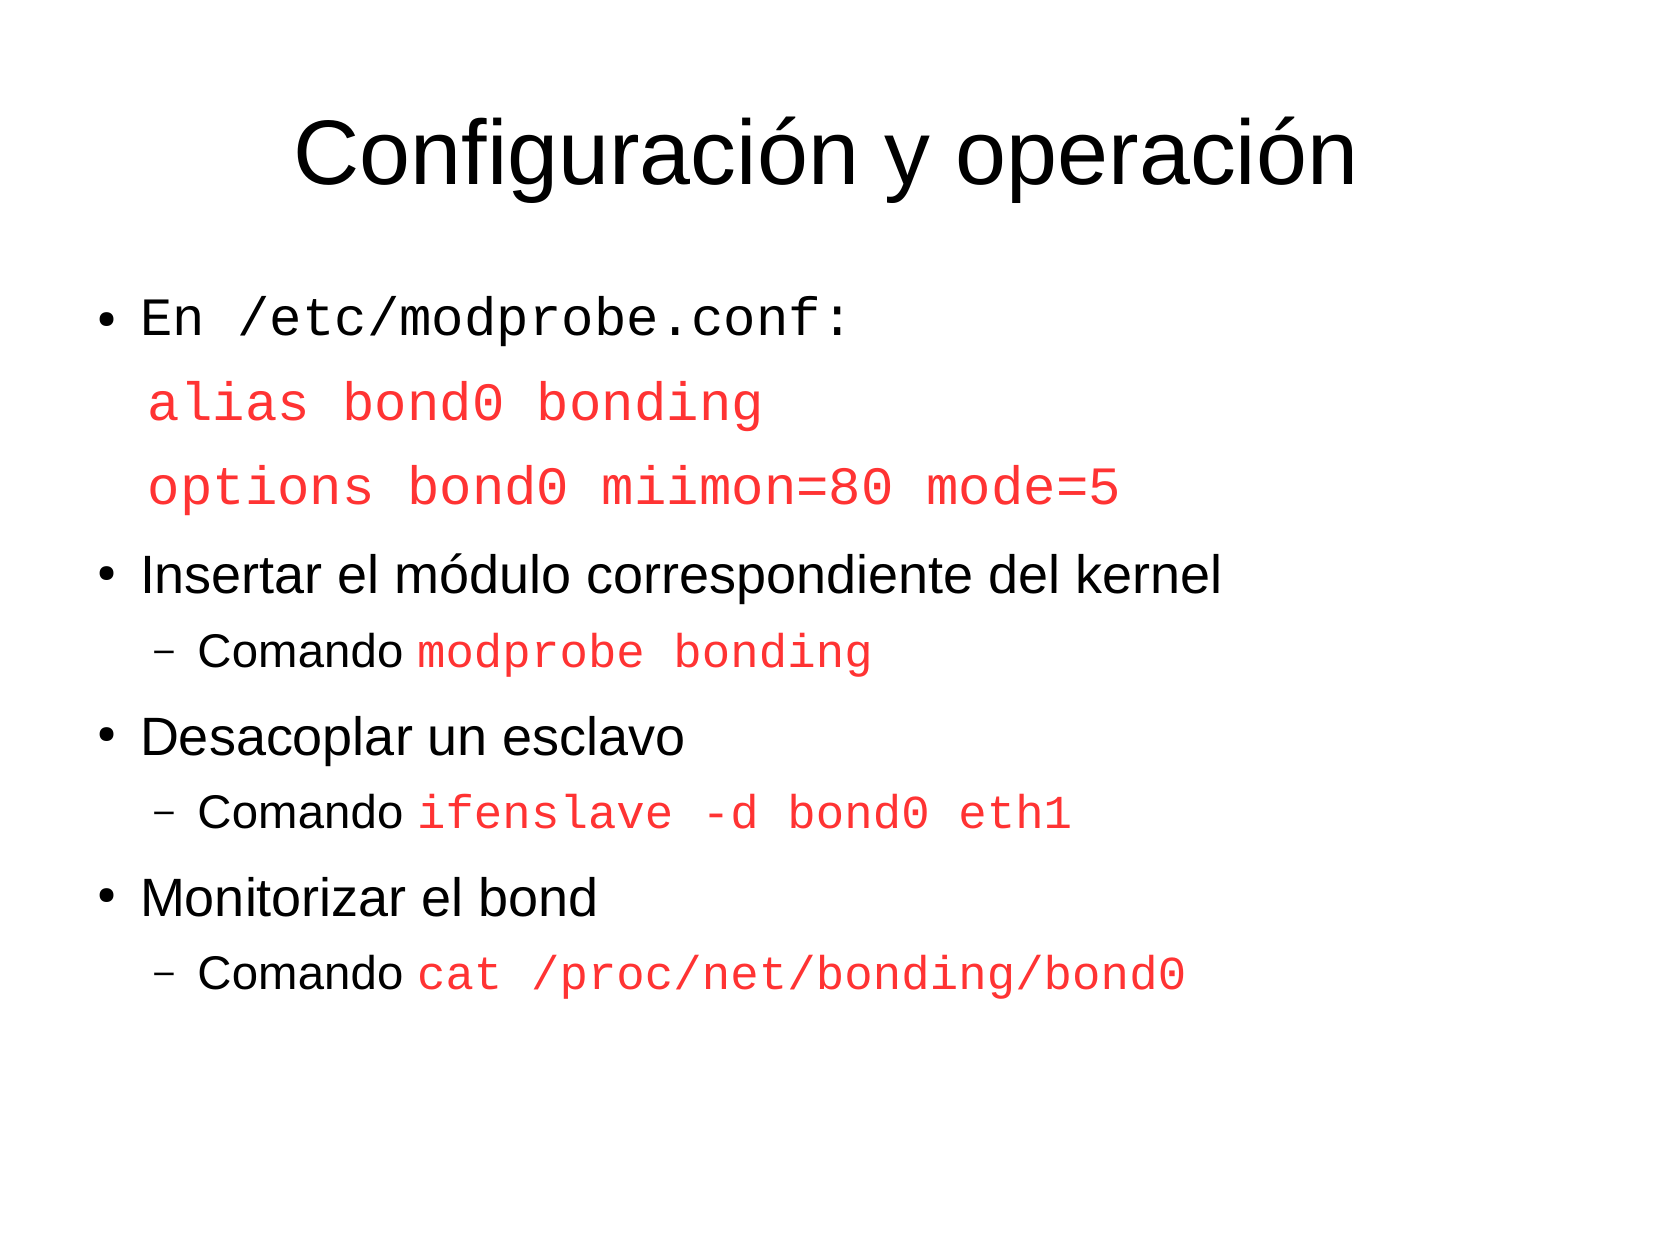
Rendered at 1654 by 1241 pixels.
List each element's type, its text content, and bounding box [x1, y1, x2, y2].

list En /etc/modprobe.conf: alias bond0 bonding options bond0 miimon=80 mode=5 Insertar el módulo correspondiente del kernel Comando modprobe bonding Desacoplar un esclavo Comando ifenslave -d bond0 eth1 Monitorizar el bond Comando cat /proc/net/bonding/bond0 [82, 290, 1571, 1010]
title Configuración y operación [82, 49, 1571, 257]
